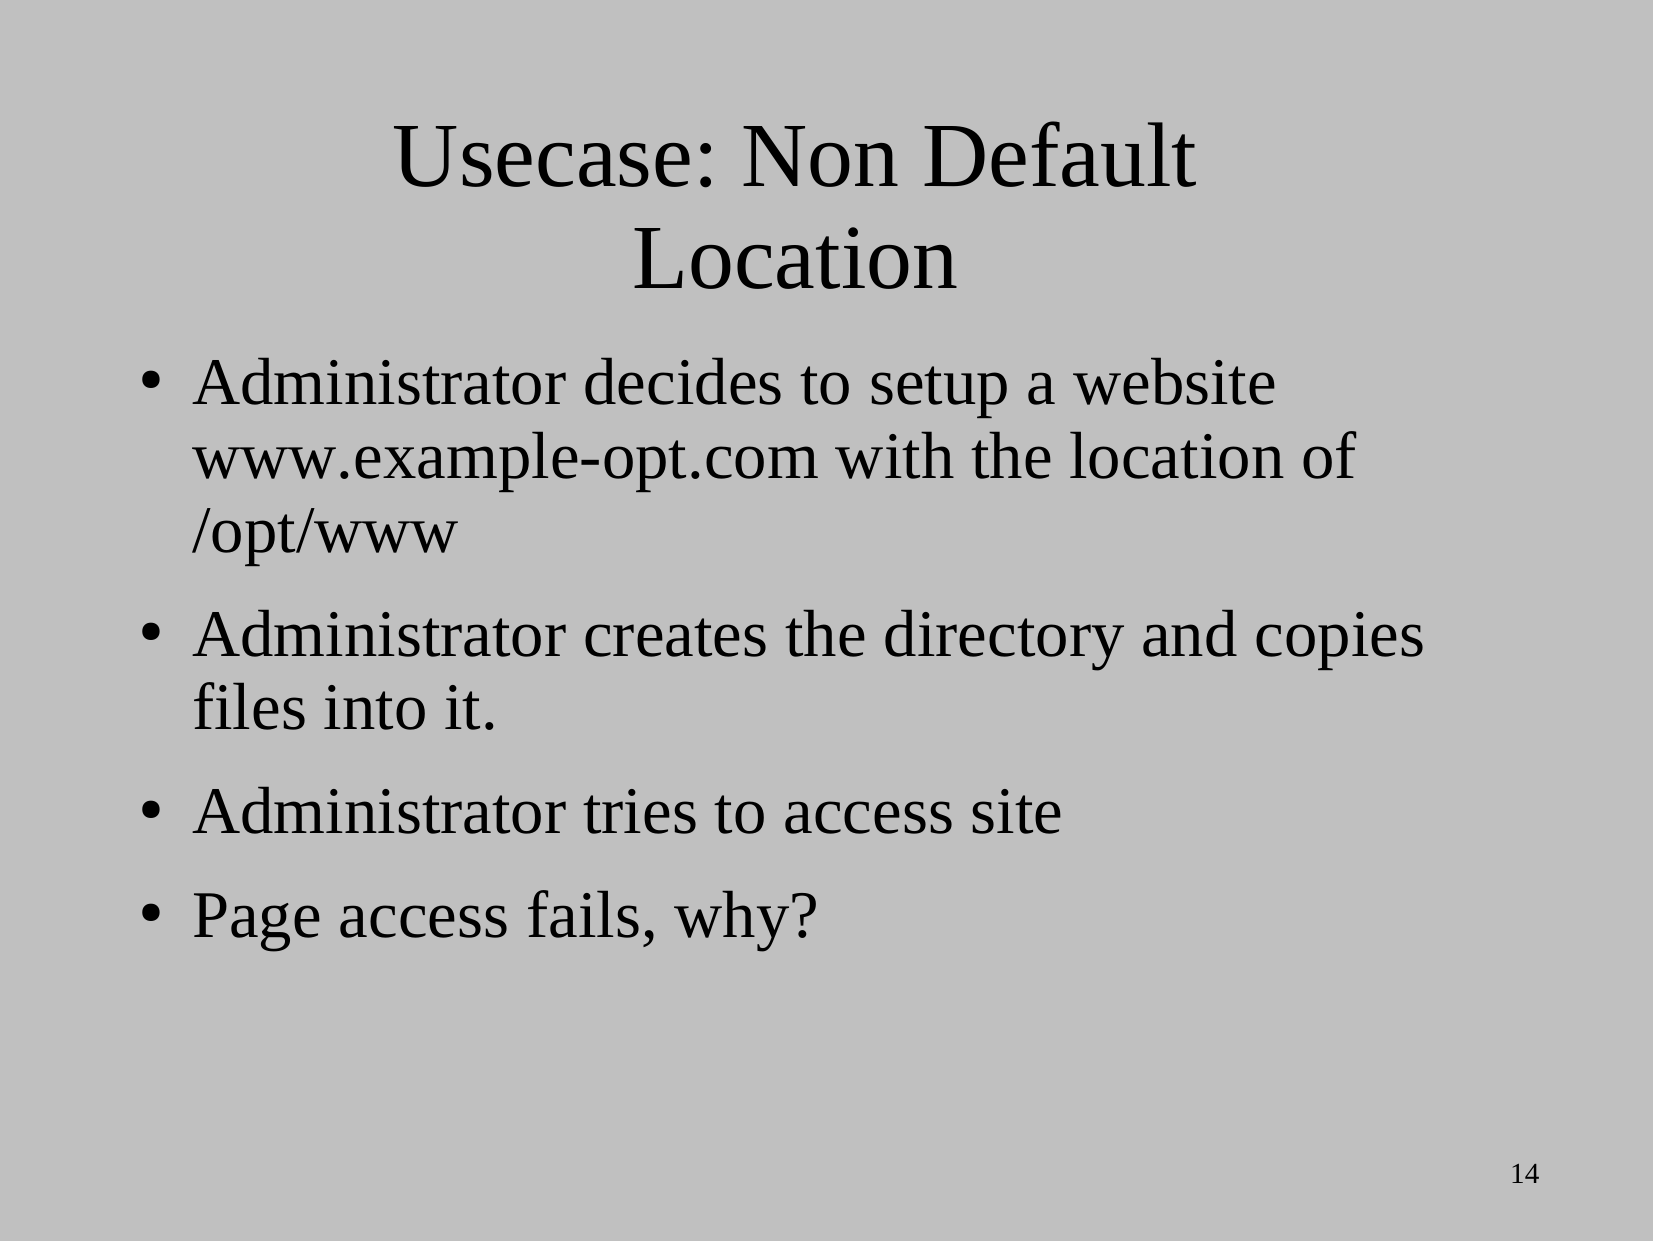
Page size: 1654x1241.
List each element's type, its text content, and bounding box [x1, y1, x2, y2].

list Administrator decides to setup a website www.example-opt.com with the location of /opt/www Administrator creates the directory and copies files into it. Administrator tries to access site Page access fails, why? [121, 344, 1534, 1065]
title Usecase: Non Default Location [312, 102, 1279, 310]
